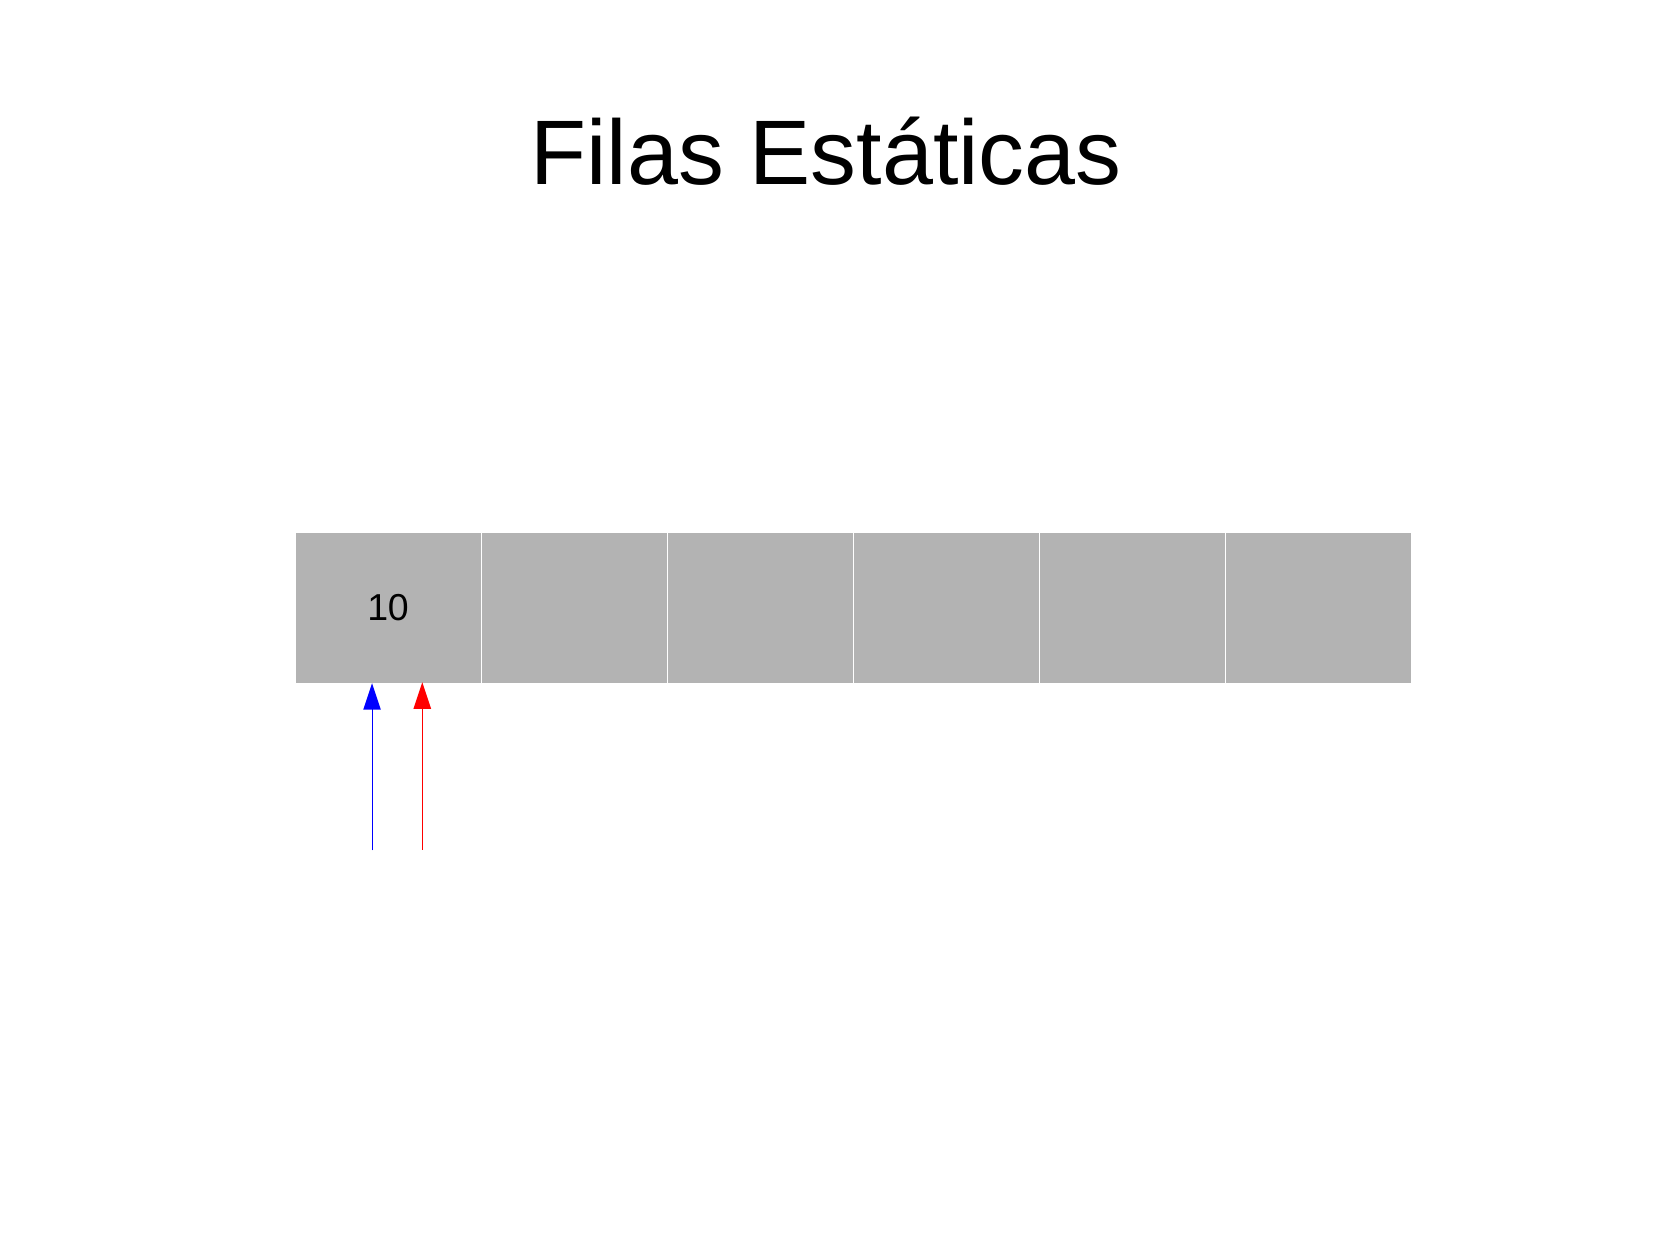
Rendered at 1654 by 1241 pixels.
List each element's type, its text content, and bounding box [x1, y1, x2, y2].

title Filas Estáticas [82, 49, 1571, 257]
table_header [668, 533, 853, 683]
table_header [482, 533, 667, 683]
table_header 10 [296, 533, 481, 683]
table_header [1226, 533, 1411, 683]
table_header [854, 533, 1039, 683]
table_header [1040, 533, 1225, 683]
